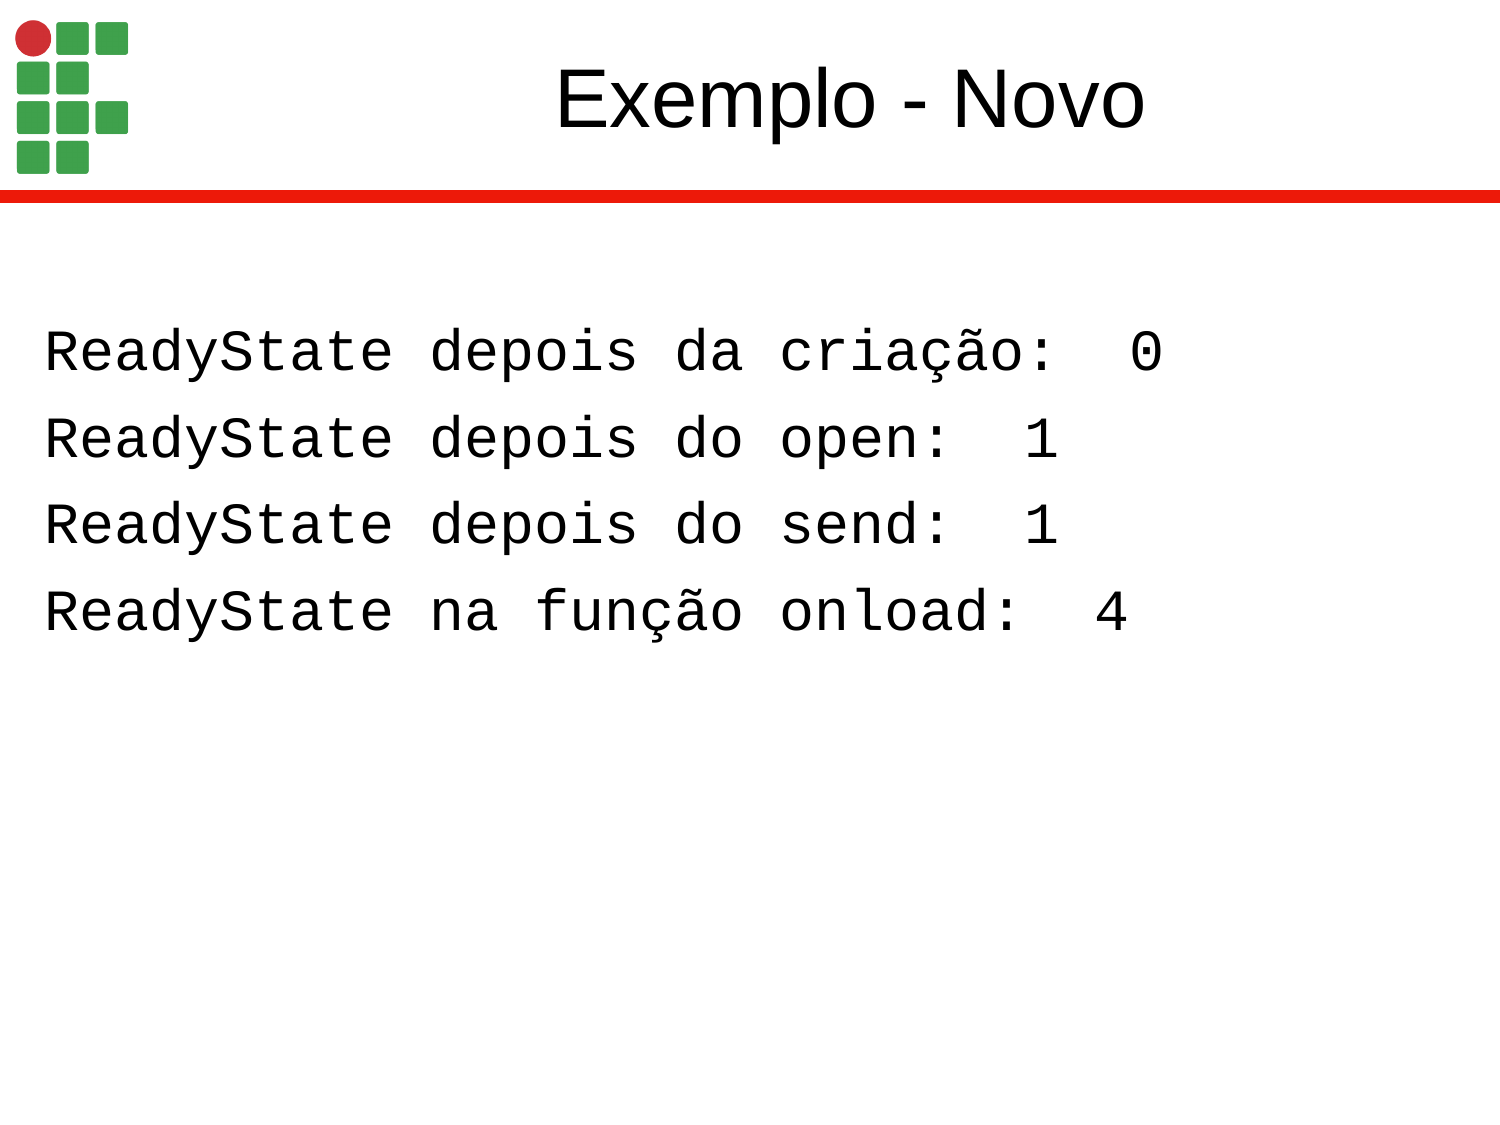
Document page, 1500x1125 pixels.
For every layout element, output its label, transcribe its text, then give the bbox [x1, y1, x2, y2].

title Exemplo - Novo [230, 0, 1471, 202]
picture [14, 16, 130, 178]
list ReadyState depois da criação: 0 ReadyState depois do open: 1 ReadyState depois do send: 1 ReadyState na função onload: 4 [29, 207, 1471, 1087]
